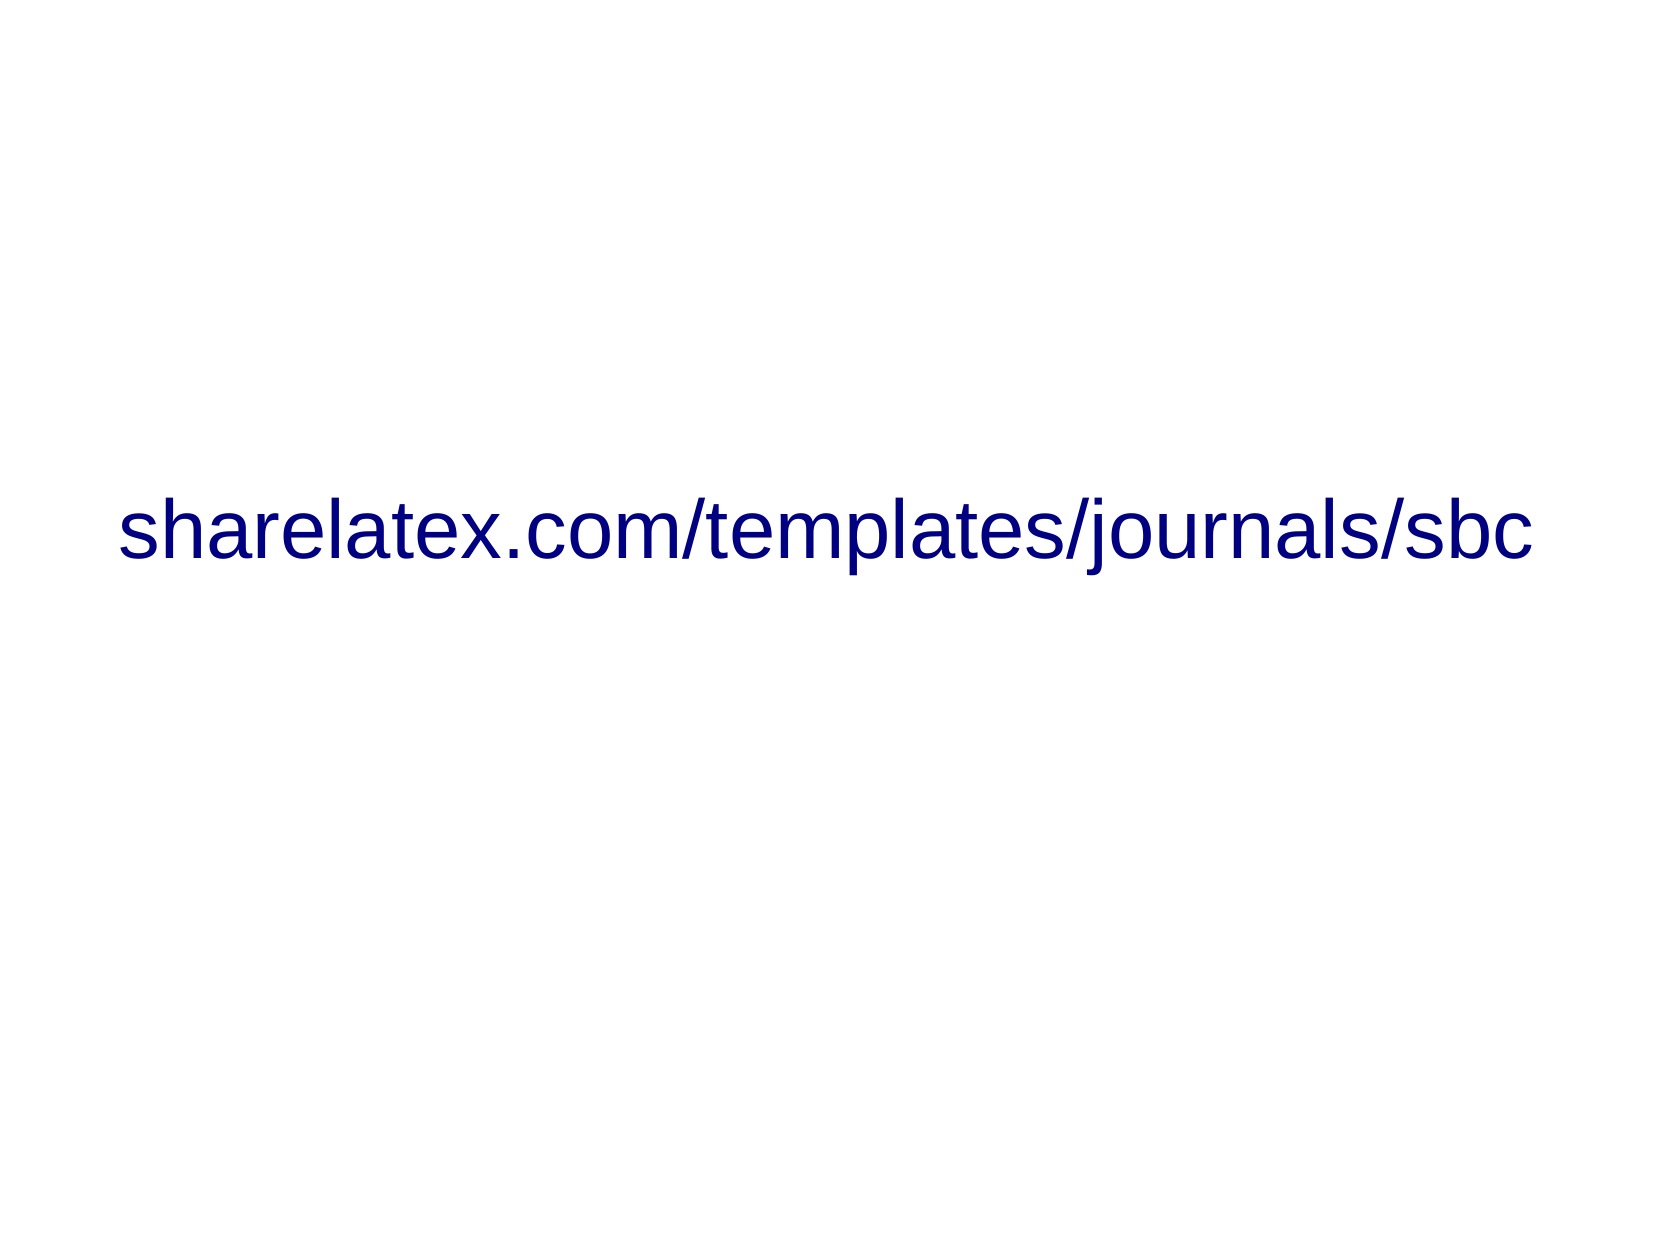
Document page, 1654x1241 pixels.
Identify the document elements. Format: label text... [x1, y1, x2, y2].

subtitle sharelatex.com/templates/journals/sbc [82, 49, 1571, 1010]
